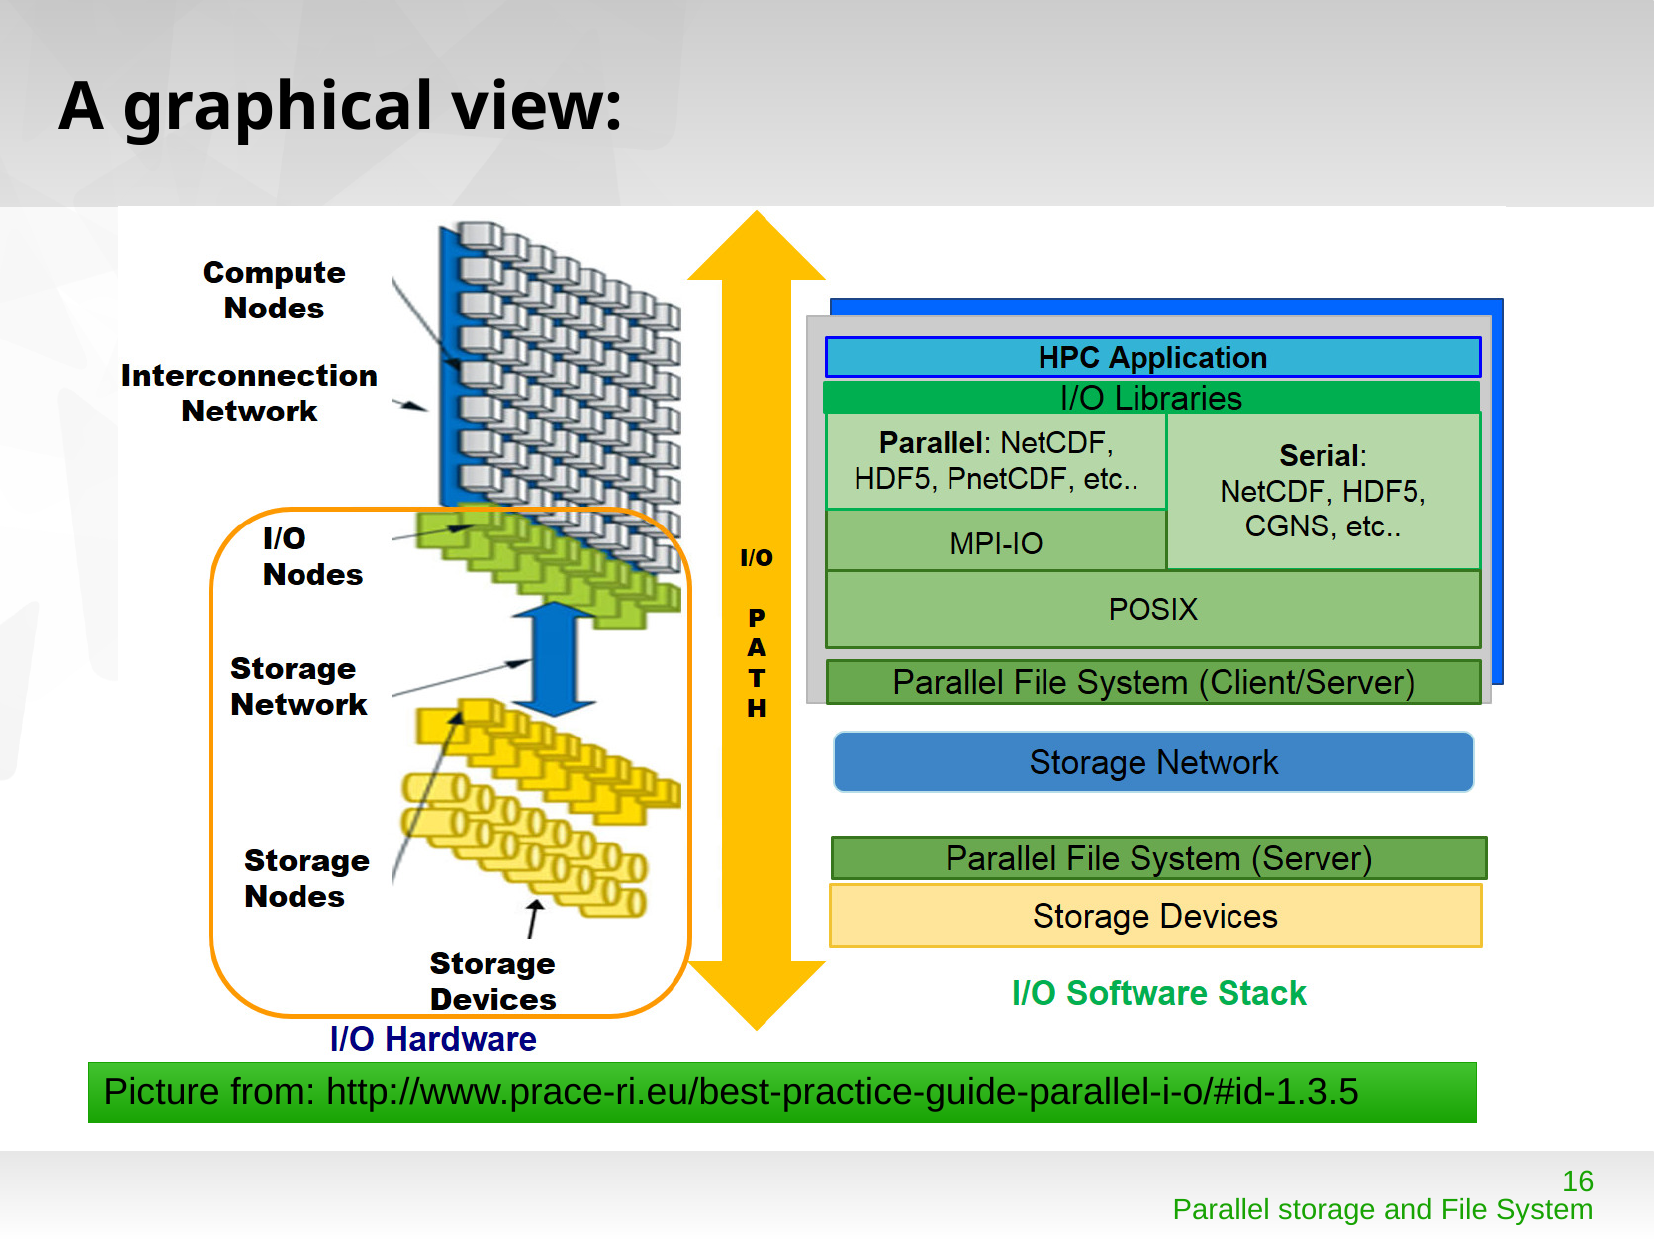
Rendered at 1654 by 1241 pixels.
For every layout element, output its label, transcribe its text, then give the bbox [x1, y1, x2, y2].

title A graphical view: [59, 29, 1595, 178]
text_box Picture from: http://www.prace-ri.eu/best-practice-guide-parallel-i-o/#id-1.3.5 [88, 1062, 1477, 1123]
picture [0, 0, 1506, 1056]
